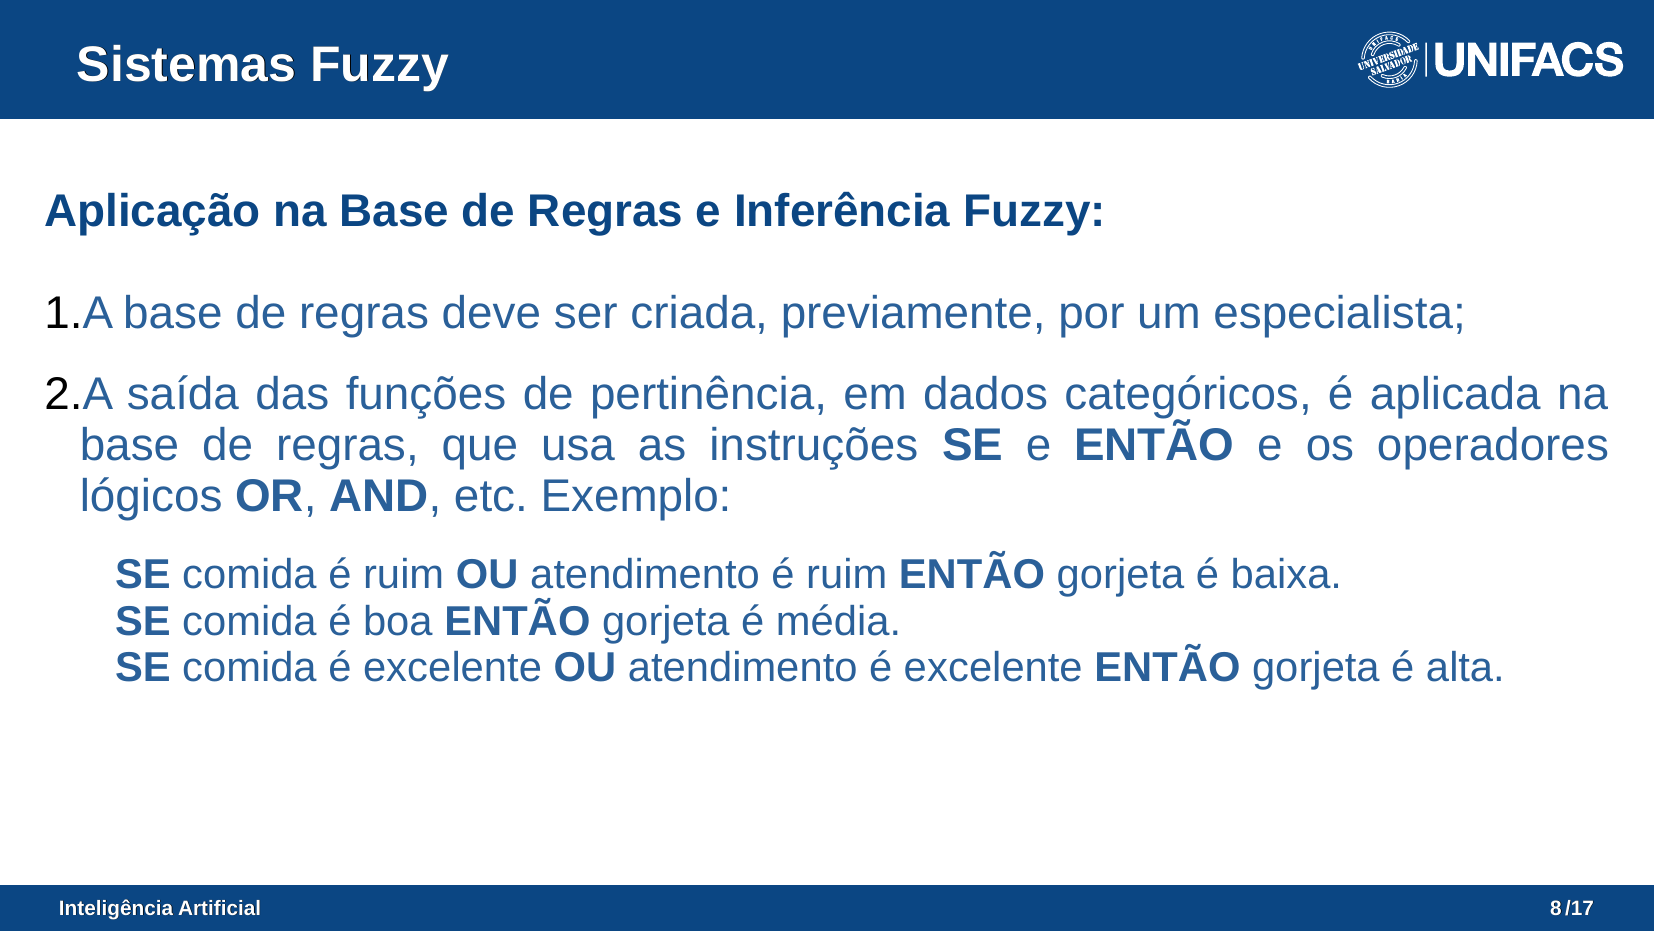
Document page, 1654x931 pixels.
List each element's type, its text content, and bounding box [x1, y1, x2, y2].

text_box Aplicação na Base de Regras e Inferência Fuzzy: A base de regras deve ser criada, previamente, por um especialista; A saída das funções de pertinência, em dados categóricos, é aplicada na base de regras, que usa as instruções SE e ENTÃO e os operadores lógicos OR, AND, etc. Exemplo: SE comida é ruim OU atendimento é ruim ENTÃO gorjeta é baixa. SE comida é boa ENTÃO gorjeta é média. SE comida é excelente OU atendimento é excelente ENTÃO gorjeta é alta. [29, 177, 1625, 857]
text_box Sistemas Fuzzy [76, 7, 1241, 120]
